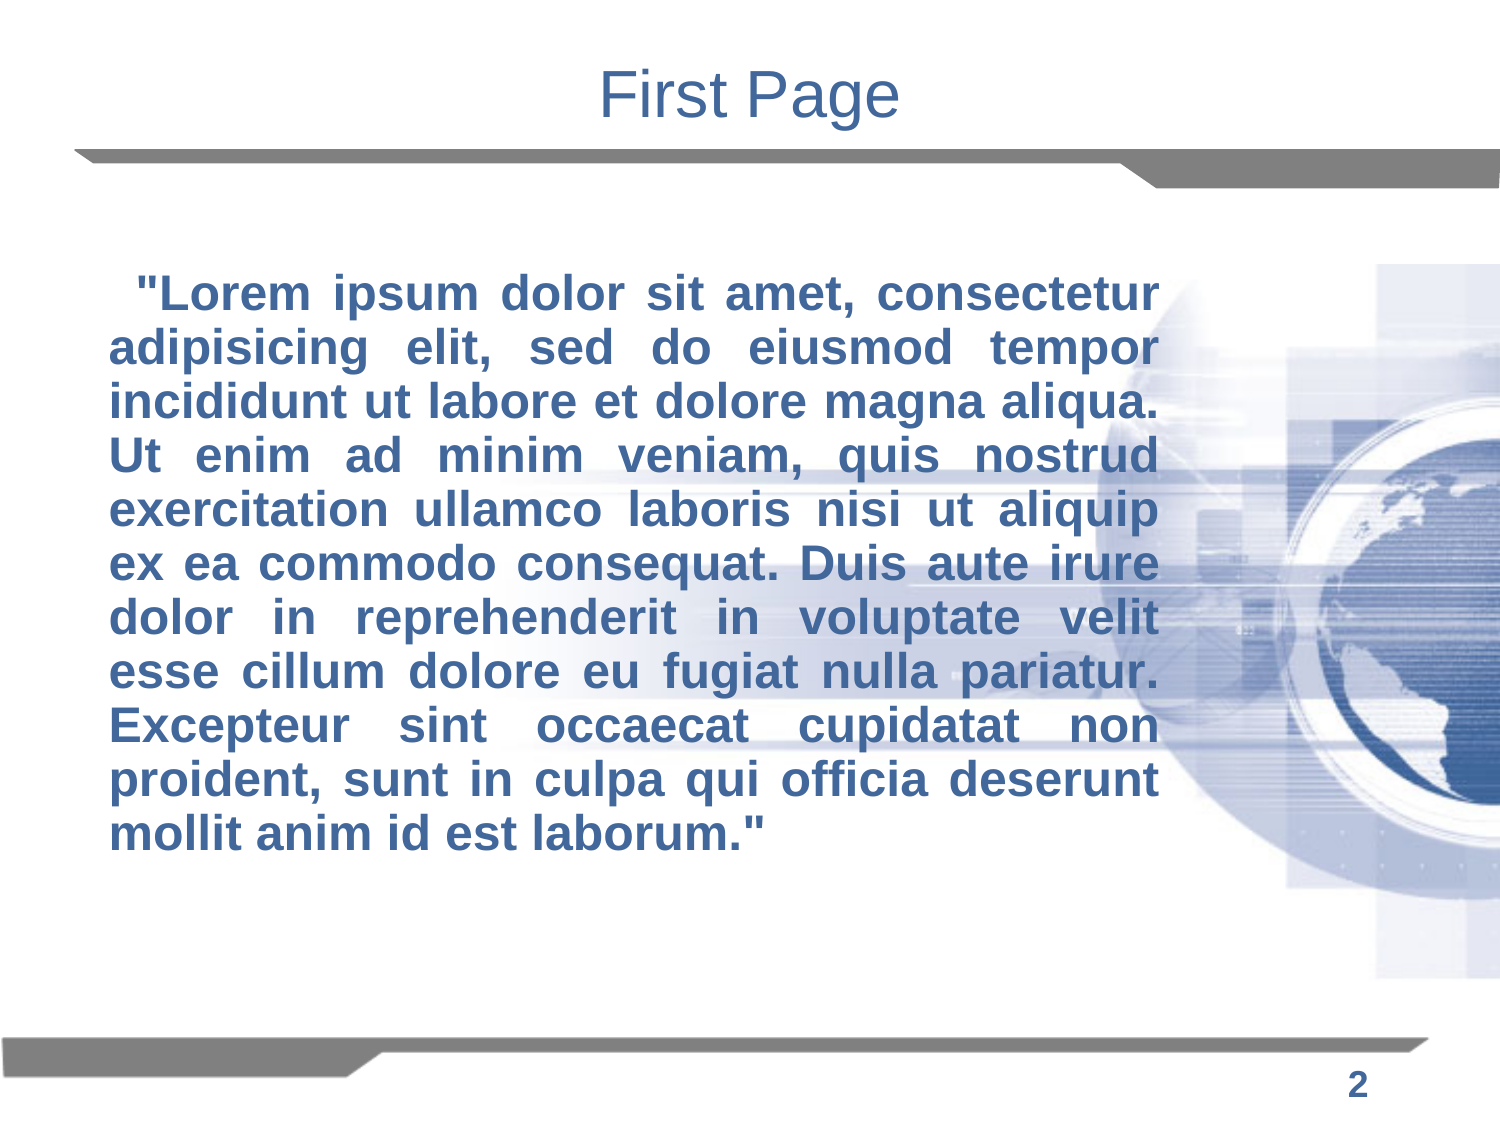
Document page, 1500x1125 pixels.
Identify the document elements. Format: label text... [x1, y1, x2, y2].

title First Page [75, 45, 1426, 138]
list "Lorem ipsum dolor sit amet, consectetur adipisicing elit, sed do eiusmod tempor incididunt ut labore et dolore magna aliqua. Ut enim ad minim veniam, quis nostrud exercitation ullamco laboris nisi ut aliquip ex ea commodo consequat. Duis aute irure dolor in reprehenderit in voluptate velit esse cillum dolore eu fugiat nulla pariatur. Excepteur sint occaecat cupidatat non proident, sunt in culpa qui officia deserunt mollit anim id est laborum." [37, 200, 1176, 1005]
picture [318, 264, 1500, 1025]
picture [0, 1037, 1433, 1091]
